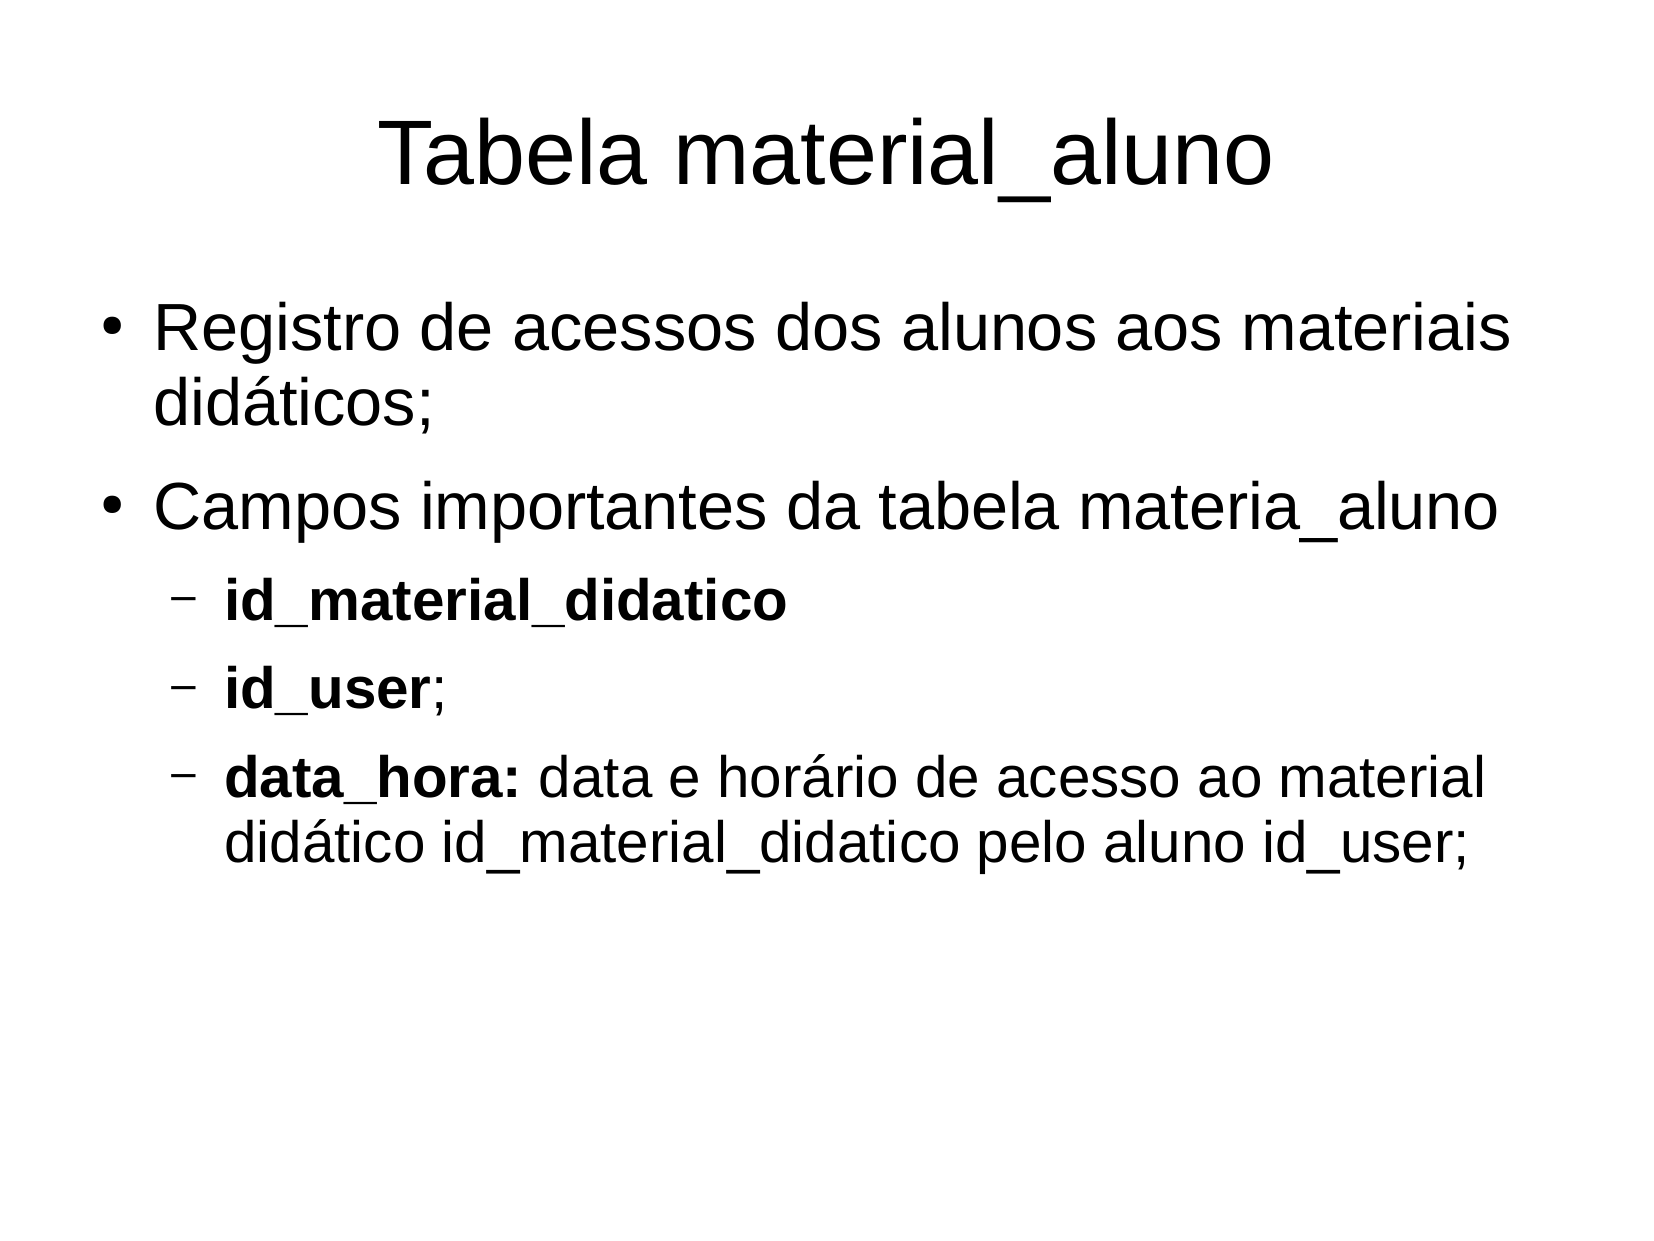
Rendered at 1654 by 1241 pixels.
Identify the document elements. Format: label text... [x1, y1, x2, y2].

list Registro de acessos dos alunos aos materiais didáticos; Campos importantes da tabela materia_aluno id_material_didatico id_user; data_hora: data e horário de acesso ao material didático id_material_didatico pelo aluno id_user; [82, 290, 1571, 1010]
title Tabela material_aluno [82, 49, 1571, 257]
